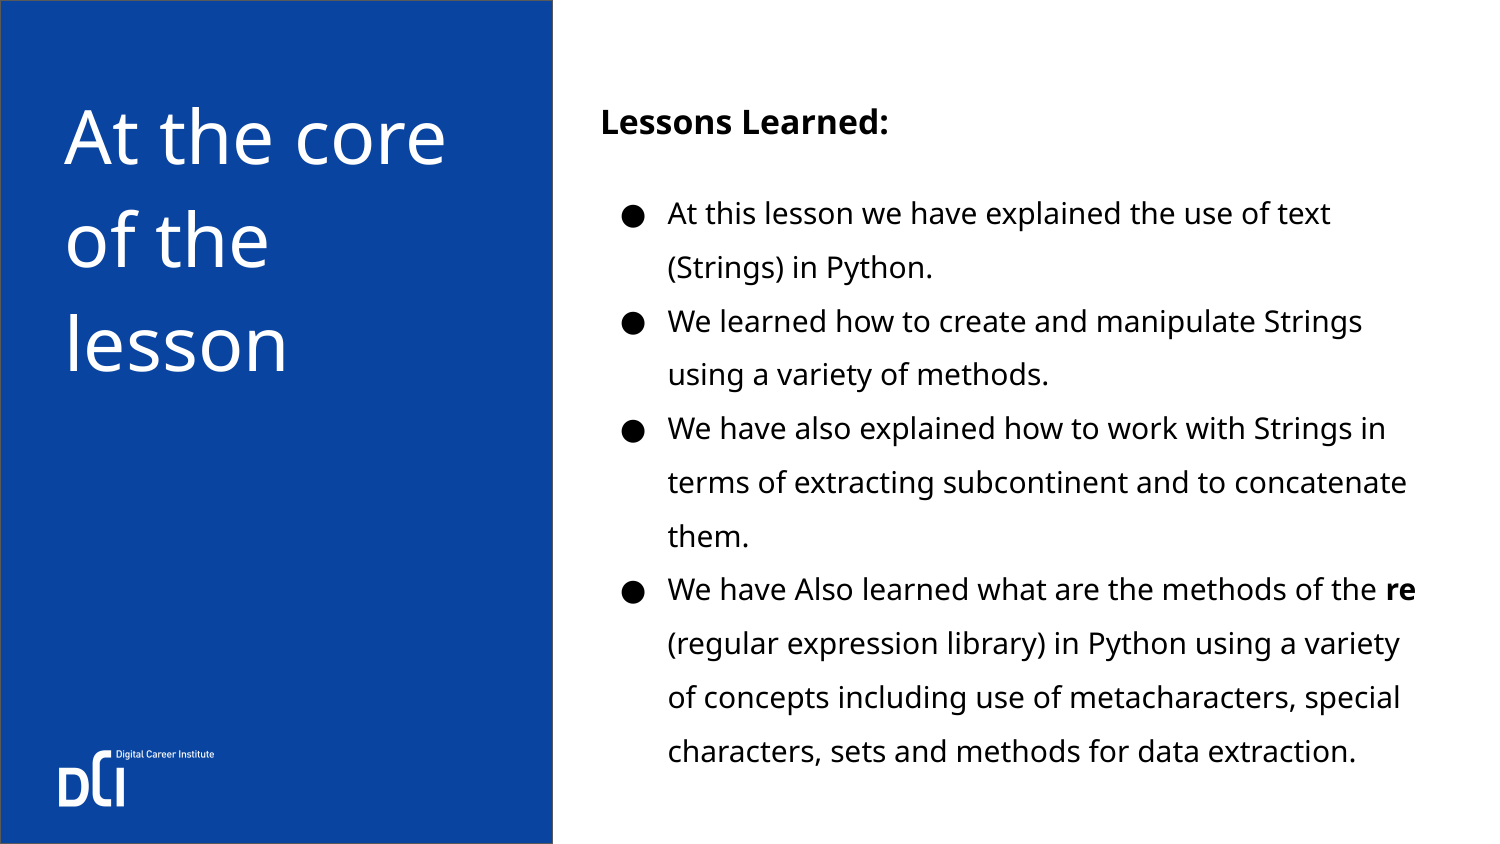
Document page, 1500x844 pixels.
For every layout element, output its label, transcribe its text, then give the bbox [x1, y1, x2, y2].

text_box [0, 0, 553, 844]
picture [49, 737, 220, 817]
text_box At the core of the lesson [49, 60, 508, 588]
list Lessons Learned: At this lesson we have explained the use of text (Strings) in Python. We learned how to create and manipulate Strings using a variety of methods. We have also explained how to work with Strings in terms of extracting subcontinent and to concatenate them. We have Also learned what are the methods of the re (regular expression library) in Python using a variety of concepts including use of metacharacters, special characters, sets and methods for data extraction. [585, 85, 1449, 785]
